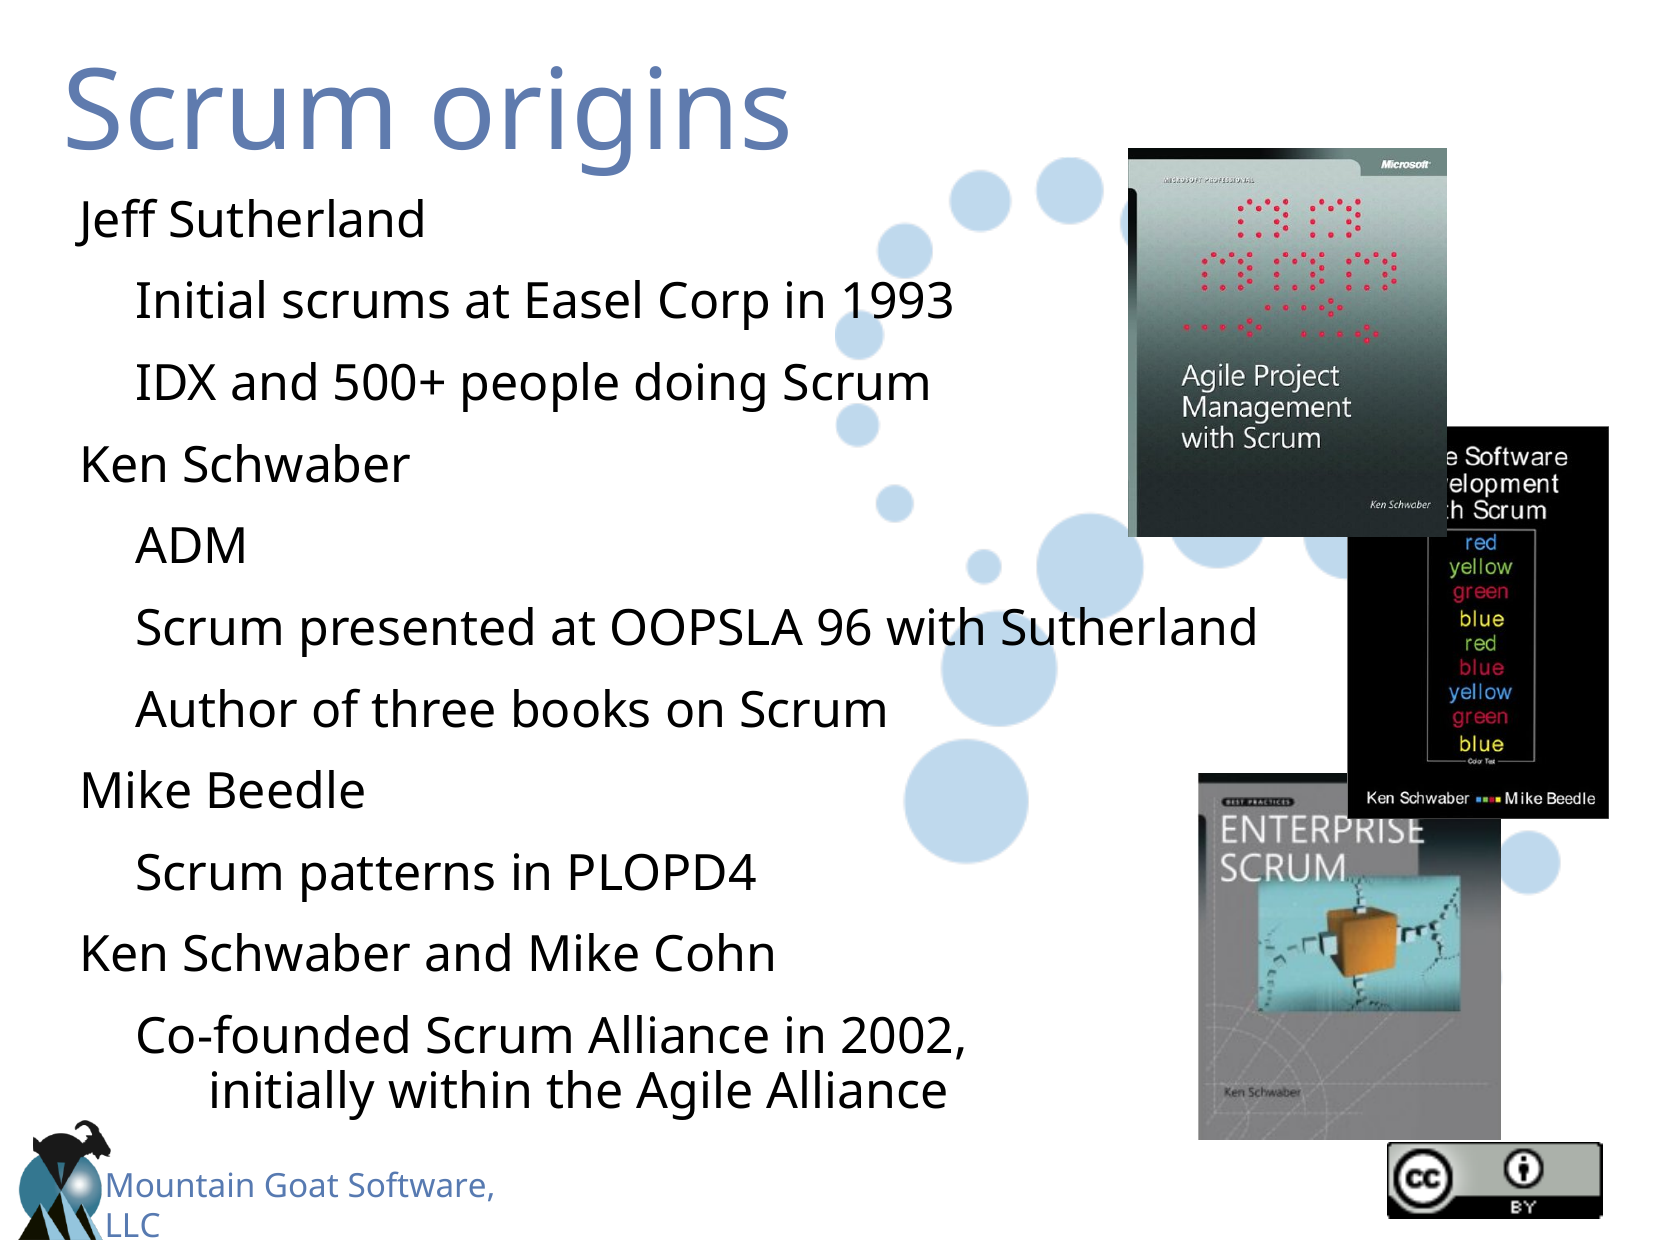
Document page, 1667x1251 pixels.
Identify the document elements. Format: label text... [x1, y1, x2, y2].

list Jeff Sutherland Initial scrums at Easel Corp in 1993 IDX and 500+ people doing Scrum Ken Schwaber ADM Scrum presented at OOPSLA 96 with Sutherland Author of three books on Scrum Mike Beedle Scrum patterns in PLOPD4 Ken Schwaber and Mike Cohn Co-founded Scrum Alliance in 2002, initially within the Agile Alliance [31, 187, 1321, 1188]
picture [18, 1120, 111, 1240]
picture [1387, 1142, 1603, 1219]
picture [1127, 147, 1610, 1140]
title Scrum origins [56, 18, 1609, 194]
